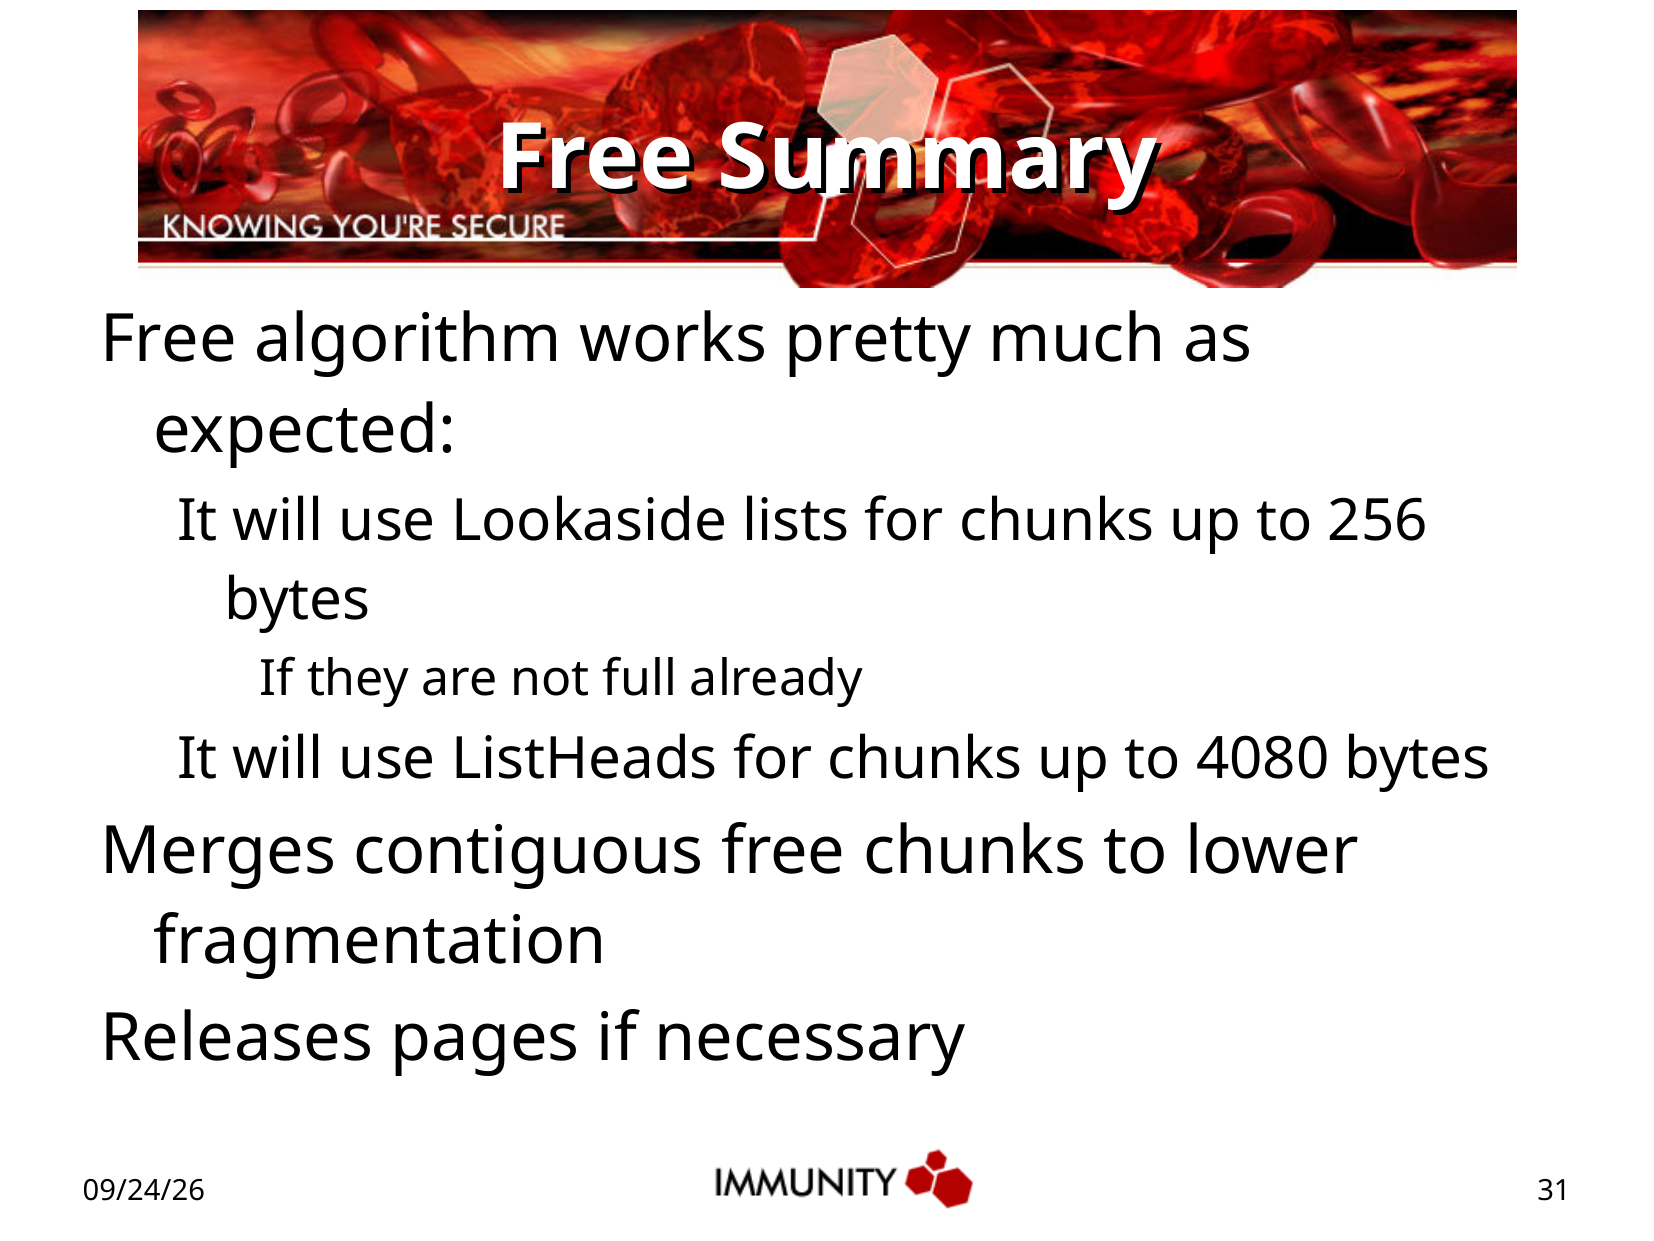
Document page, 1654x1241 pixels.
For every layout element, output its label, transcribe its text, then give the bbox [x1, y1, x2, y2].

picture [694, 1130, 984, 1235]
title Free Summary [82, 49, 1571, 257]
list Free algorithm works pretty much as expected: It will use Lookaside lists for chunks up to 256 bytes If they are not full already It will use ListHeads for chunks up to 4080 bytes Merges contiguous free chunks to lower fragmentation Releases pages if necessary [82, 290, 1571, 1094]
picture [138, 257, 1517, 288]
picture [138, 10, 1517, 49]
